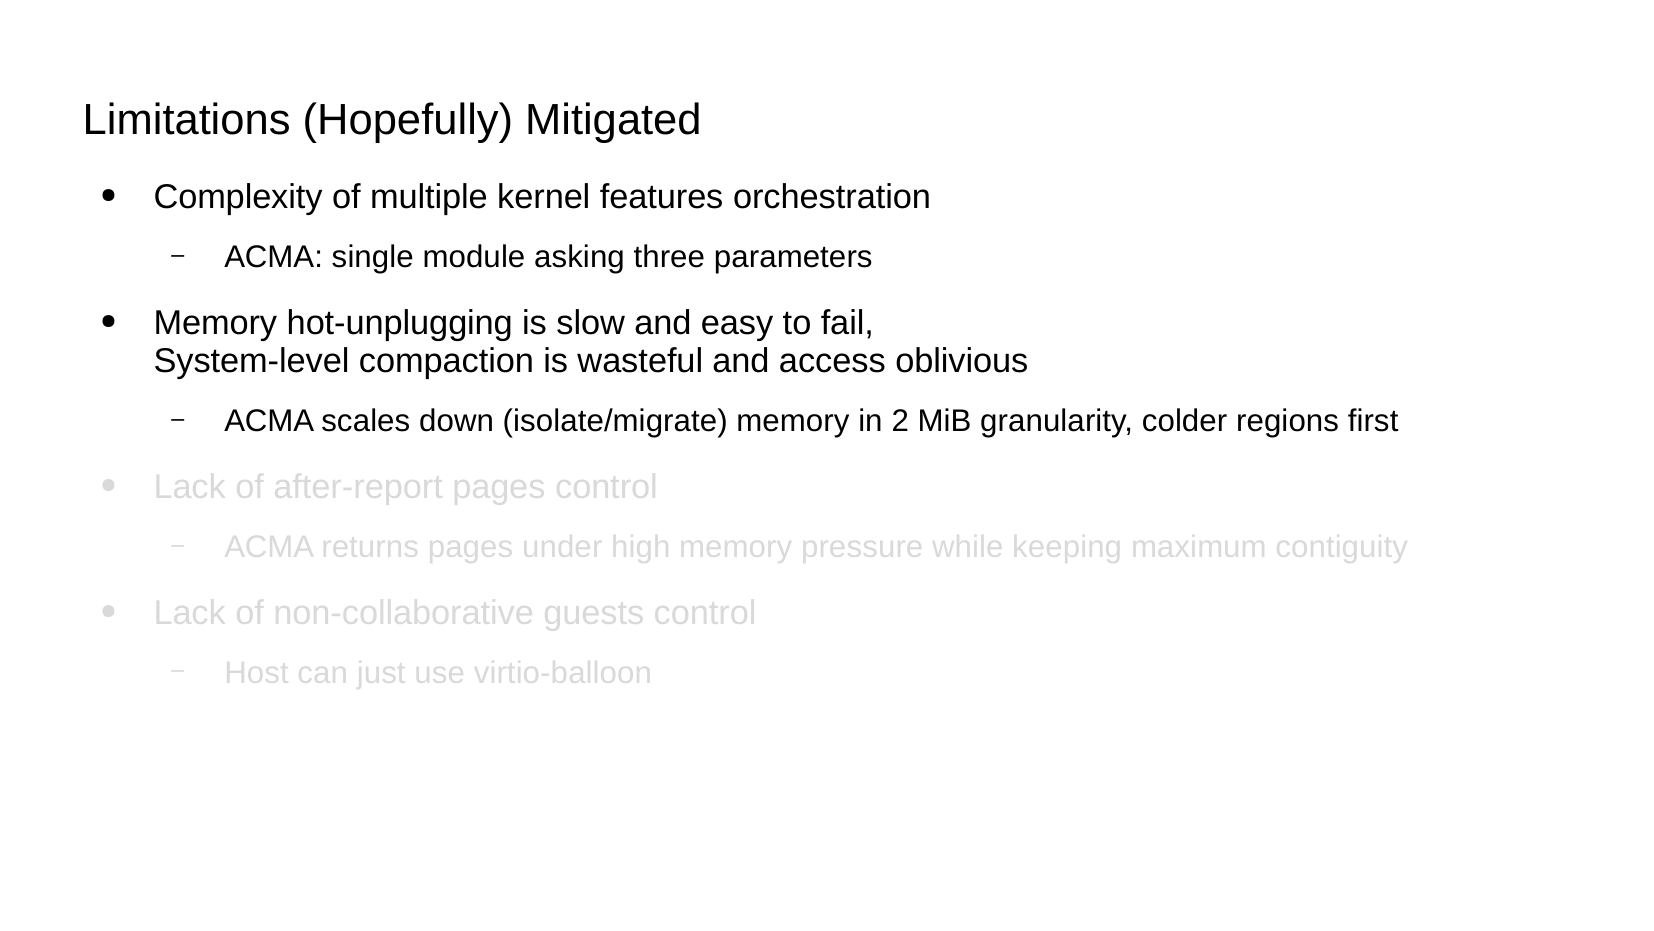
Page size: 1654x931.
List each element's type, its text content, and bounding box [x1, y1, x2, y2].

text_box [60, 450, 1471, 766]
title Limitations (Hopefully) Mitigated [82, 81, 1571, 157]
list Complexity of multiple kernel features orchestration ACMA: single module asking three parameters Memory hot-unplugging is slow and easy to fail, System-level compaction is wasteful and access oblivious ACMA scales down (isolate/migrate) memory in 2 MiB granularity, colder regions first Lack of after-report pages control ACMA returns pages under high memory pressure while keeping maximum contiguity Lack of non-collaborative guests control Host can just use virtio-balloon [82, 177, 1571, 833]
